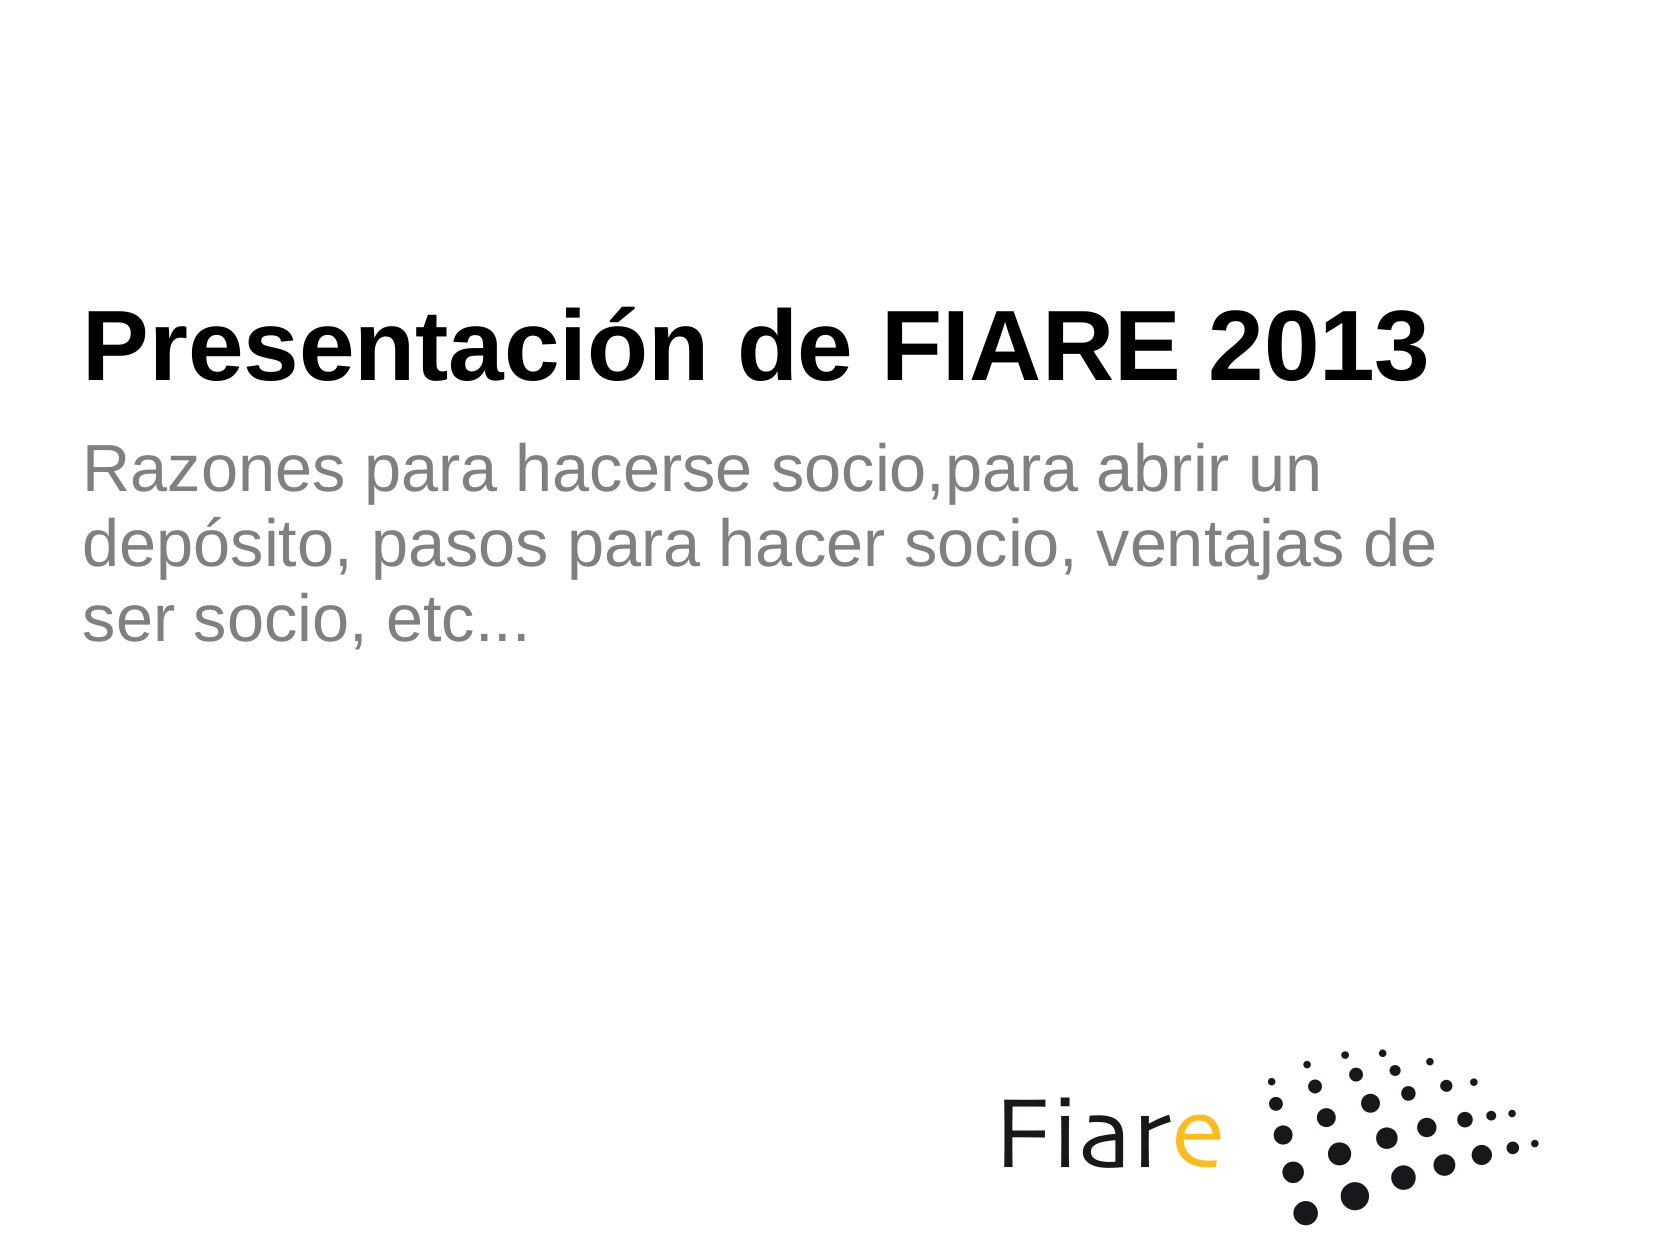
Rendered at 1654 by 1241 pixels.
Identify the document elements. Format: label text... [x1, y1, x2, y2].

list Presentación de FIARE 2013 Razones para hacerse socio,para abrir un depósito, pasos para hacer socio, ventajas de ser socio, etc... [82, 290, 1538, 1010]
picture [1003, 1049, 1539, 1226]
